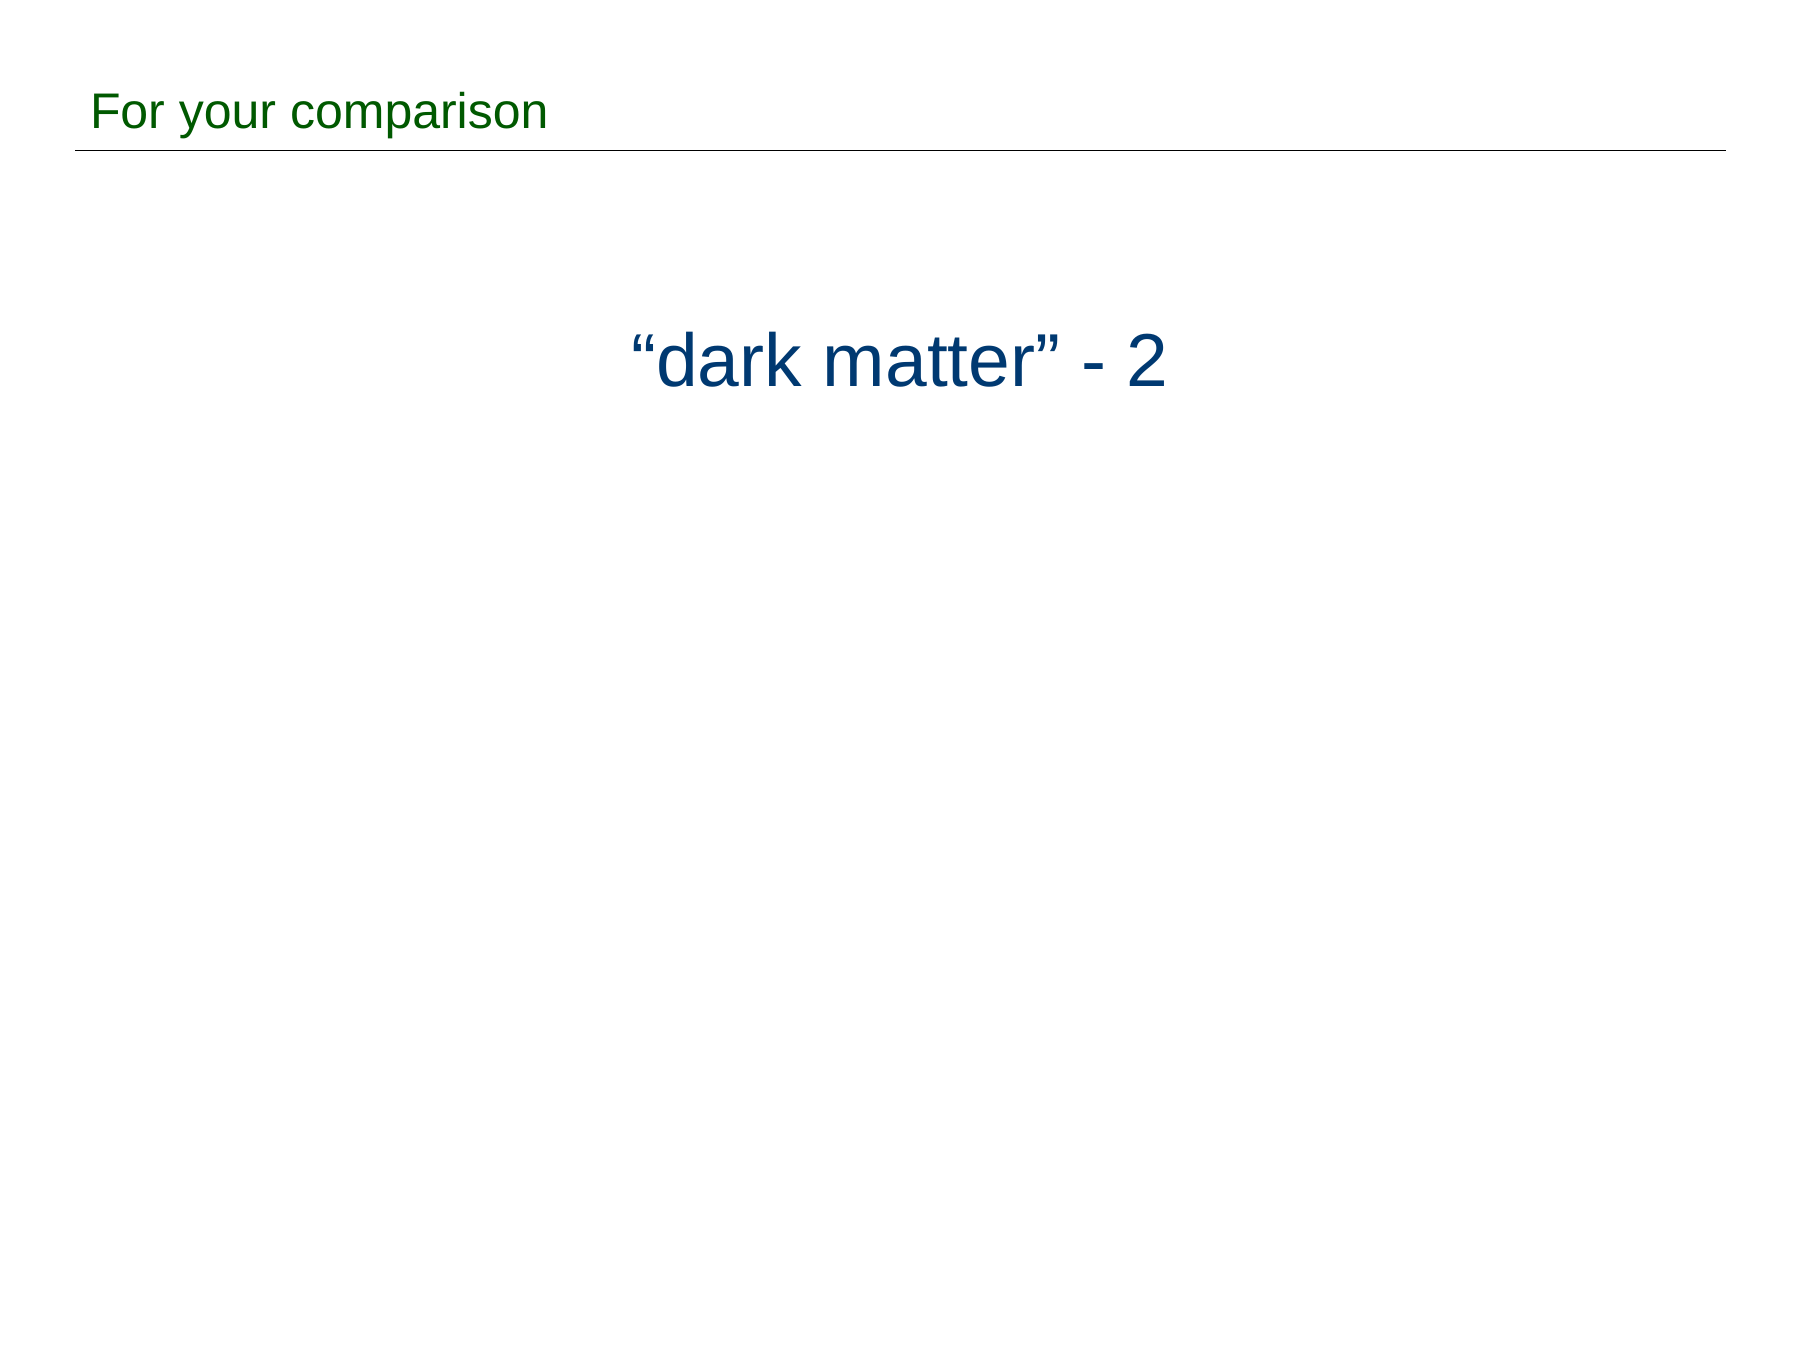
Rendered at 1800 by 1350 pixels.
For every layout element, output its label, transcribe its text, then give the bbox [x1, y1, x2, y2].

text_box “dark matter” - 2 [0, 269, 1800, 1350]
title For your comparison [90, 38, 1710, 147]
